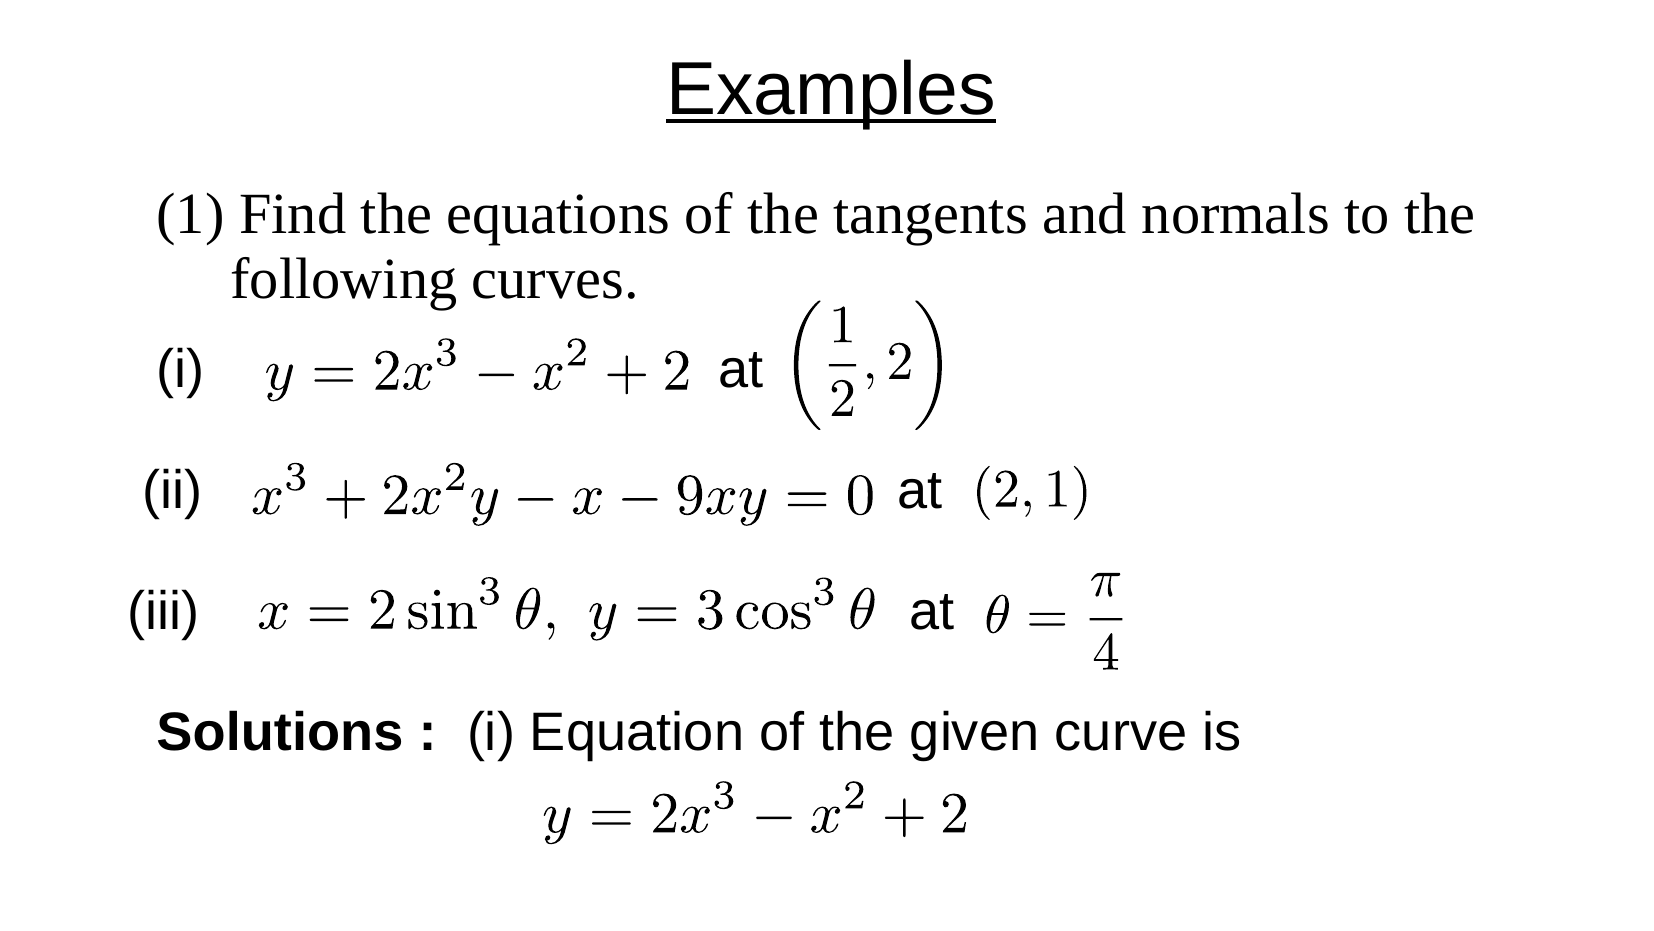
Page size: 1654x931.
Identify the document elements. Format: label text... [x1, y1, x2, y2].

text_box [974, 465, 1087, 520]
subtitle (1) Find the equations of the tangents and normals to the following curves. (i) at (ii) at (iii) at Solutions : (i) Equation of the given curve is [82, 153, 1595, 907]
text_box [252, 462, 873, 526]
text_box [543, 781, 967, 845]
title Examples [87, 35, 1576, 142]
text_box [785, 300, 942, 431]
text_box [258, 577, 875, 641]
text_box [266, 338, 689, 402]
text_box [986, 572, 1123, 670]
